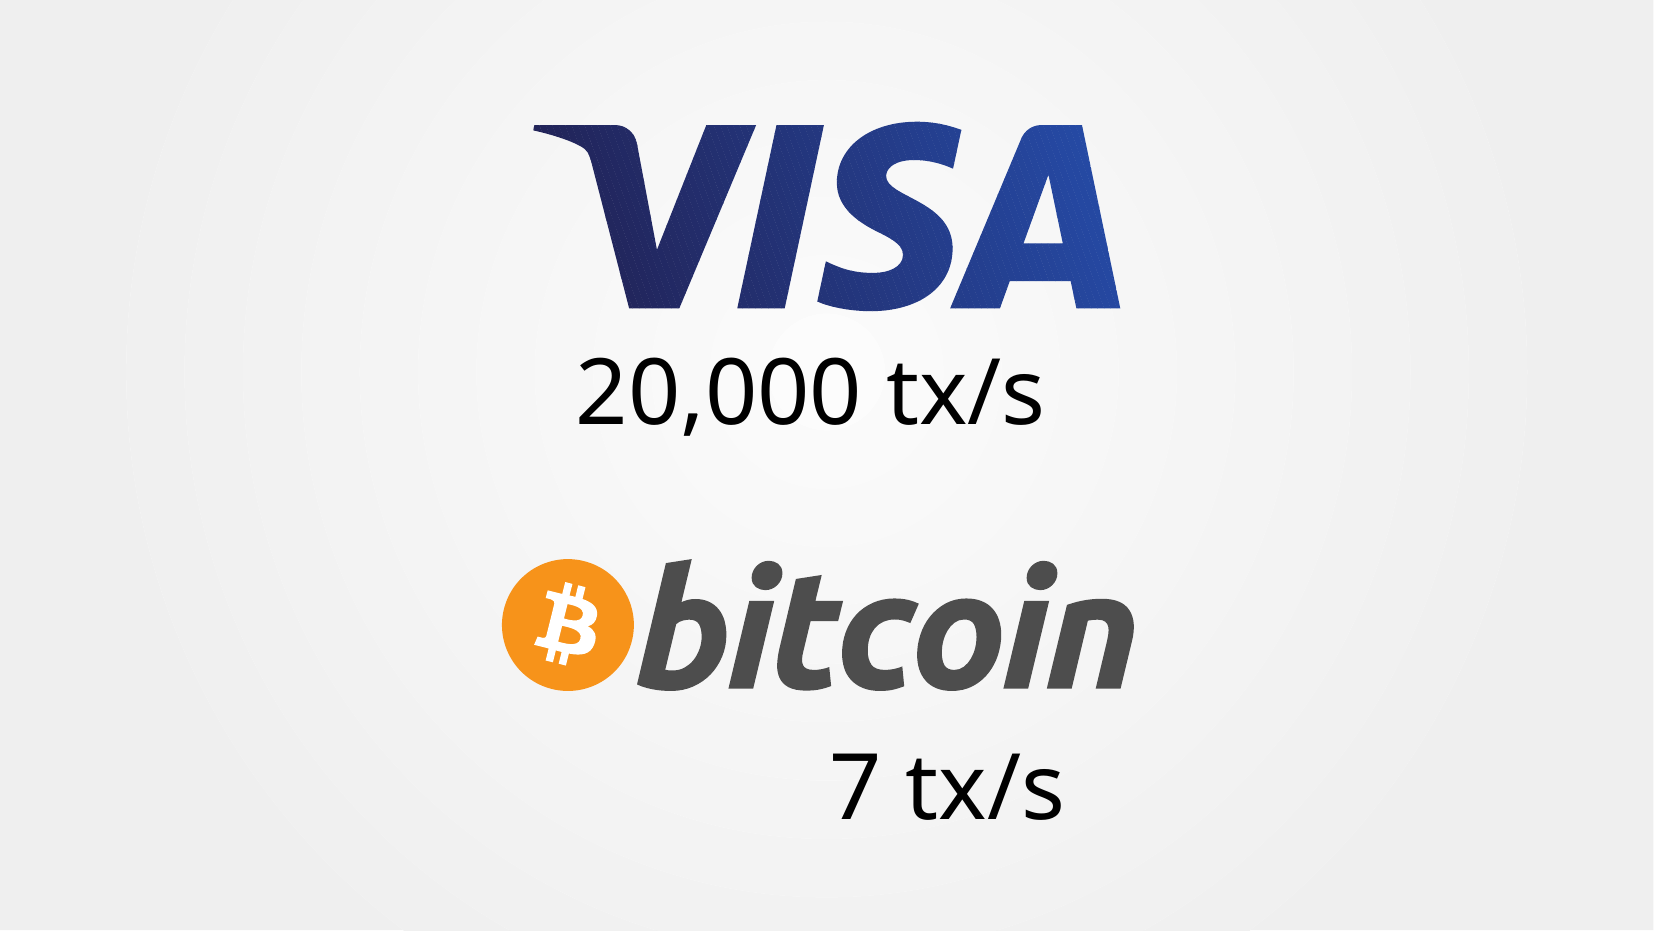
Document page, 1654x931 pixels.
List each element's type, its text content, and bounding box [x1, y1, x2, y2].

text_box 7 tx/s [814, 714, 1140, 863]
picture [531, 119, 1123, 313]
picture [501, 559, 1134, 691]
text_box 20,000 tx/s [561, 318, 1182, 467]
